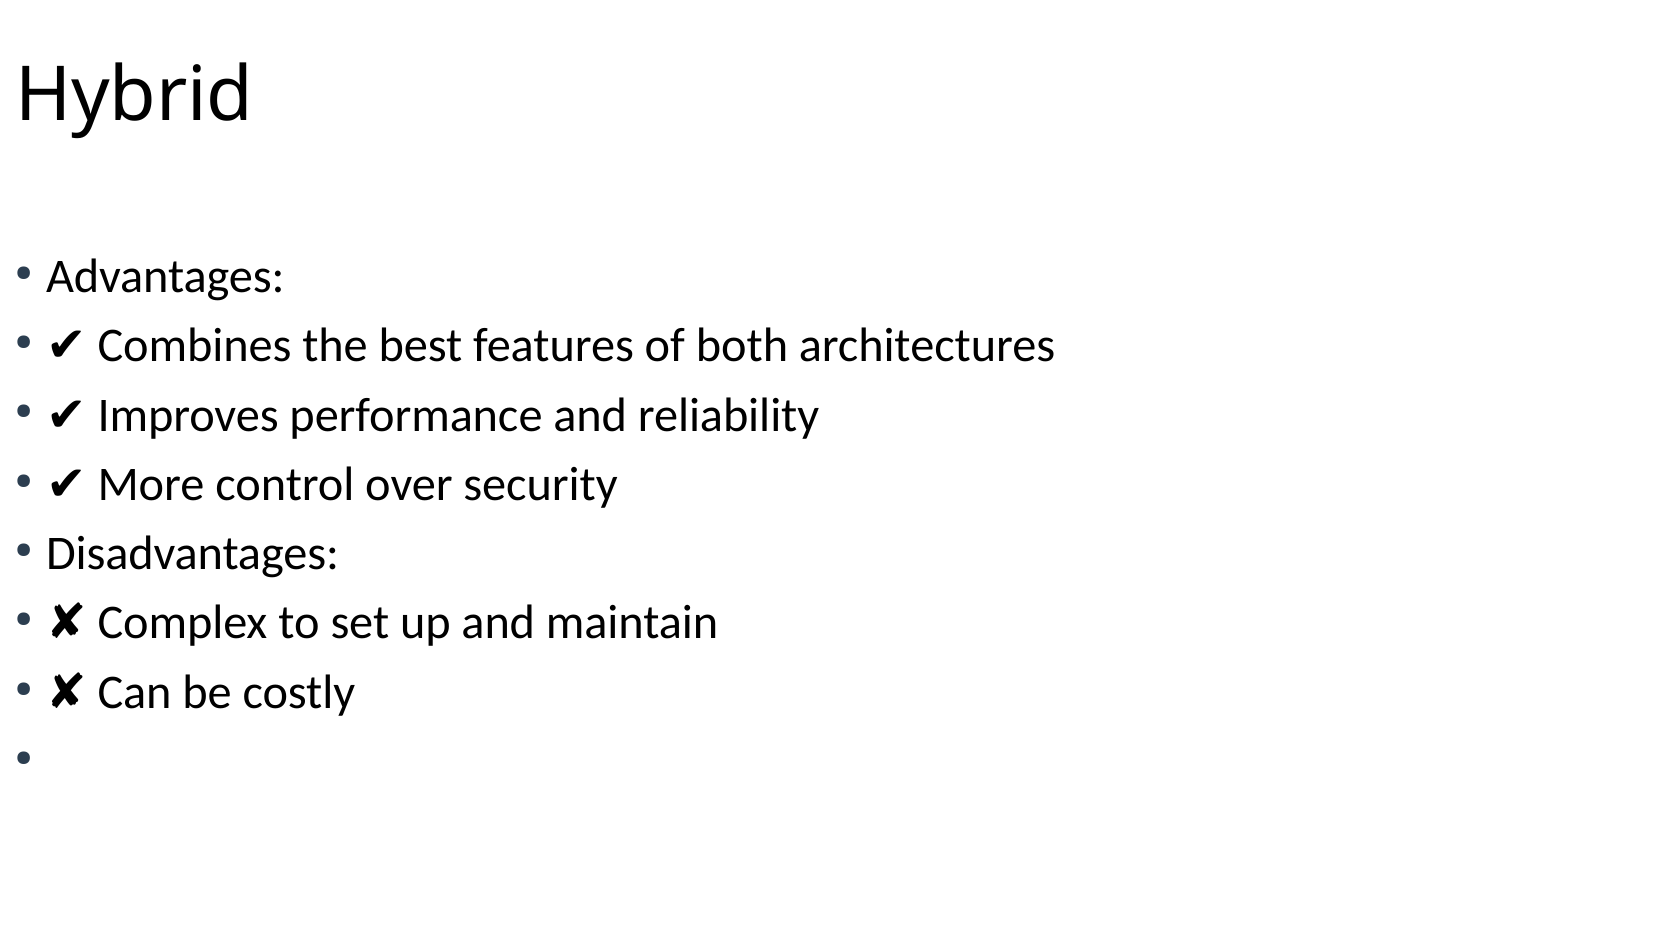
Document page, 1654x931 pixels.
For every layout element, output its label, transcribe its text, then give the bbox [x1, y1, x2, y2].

title Hybrid [0, 36, 1536, 155]
list Advantages: ✔ Combines the best features of both architectures ✔ Improves performance and reliability ✔ More control over security Disadvantages: ✘ Complex to set up and maintain ✘ Can be costly [0, 243, 1536, 864]
